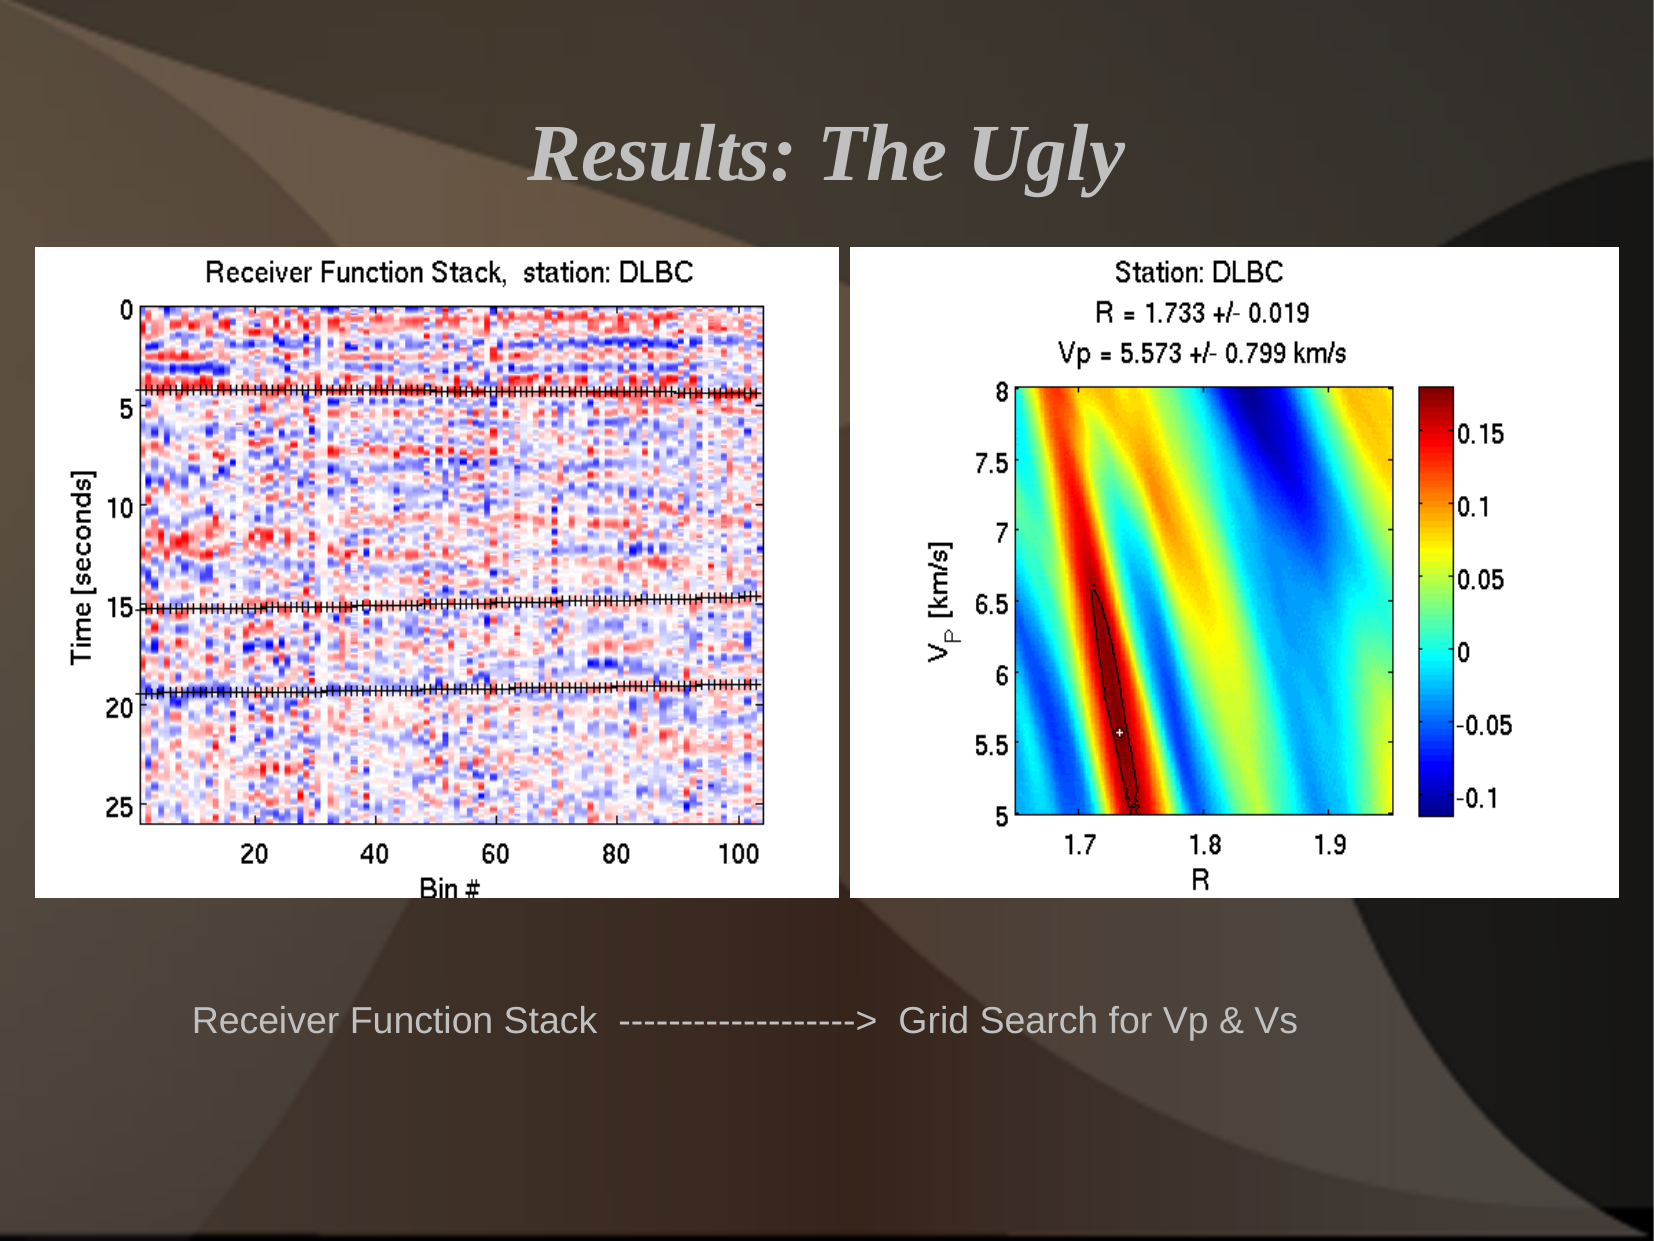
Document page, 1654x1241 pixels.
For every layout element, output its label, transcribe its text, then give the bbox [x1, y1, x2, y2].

text_box Receiver Function Stack -------------------> Grid Search for Vp & Vs [177, 992, 1477, 1049]
title Results: The Ugly [82, 49, 1571, 257]
picture [0, 0, 1654, 1241]
